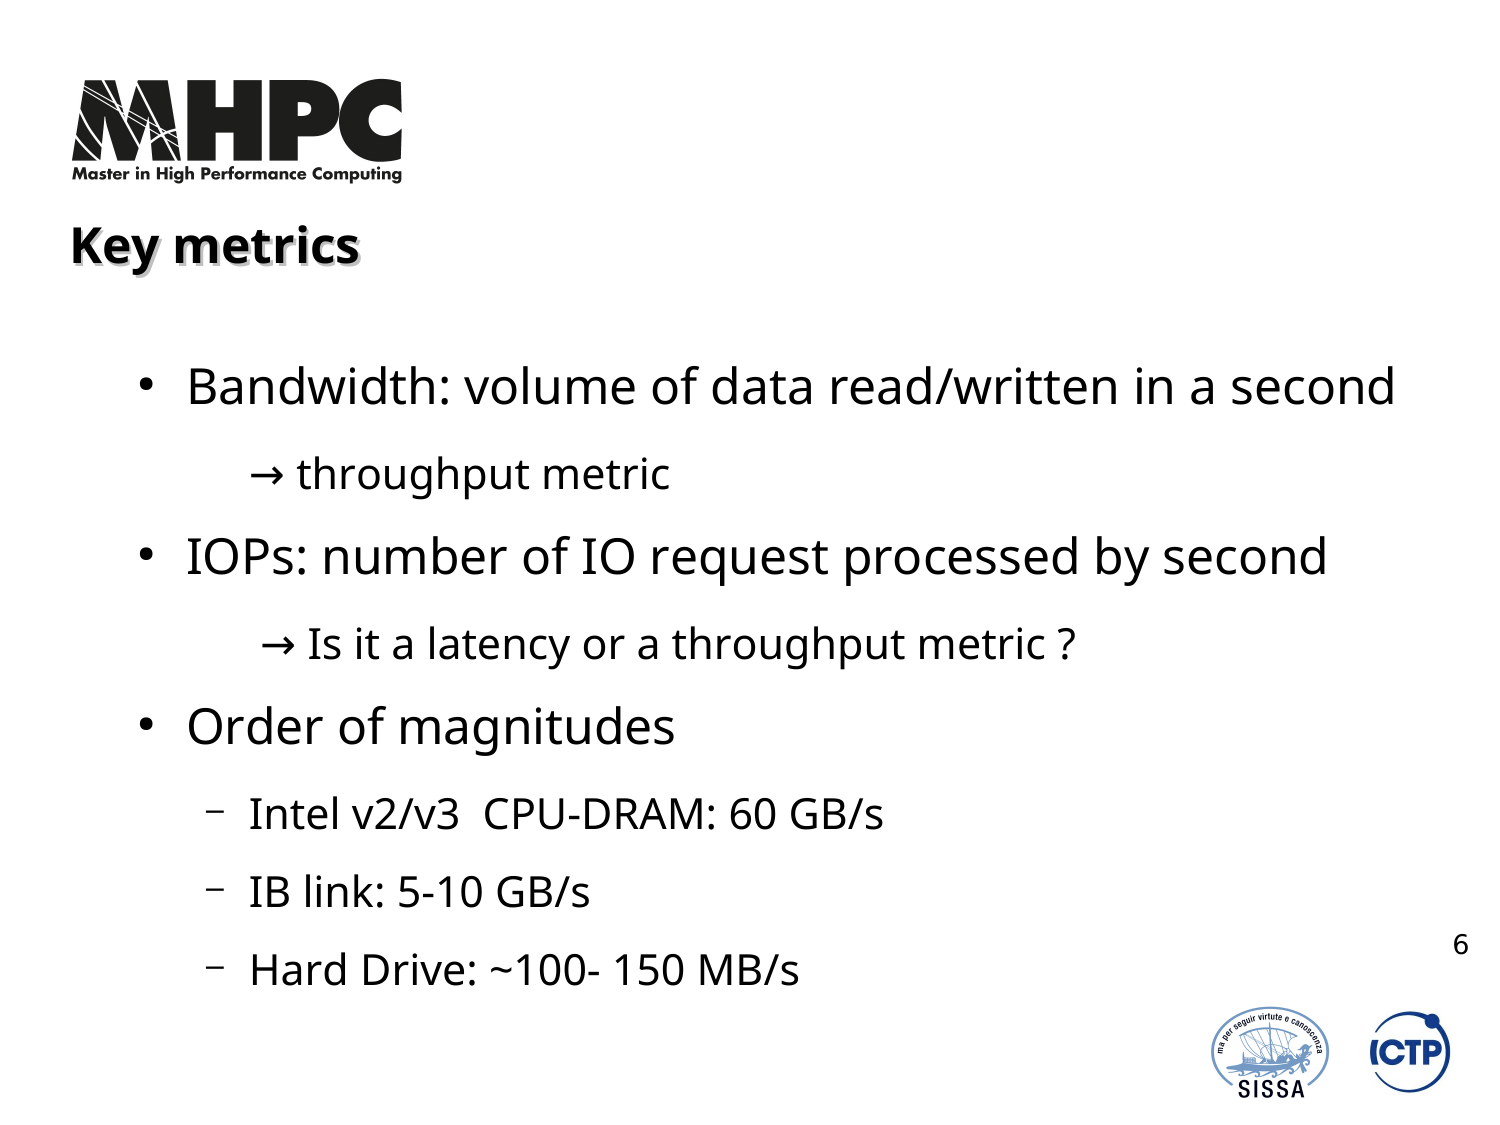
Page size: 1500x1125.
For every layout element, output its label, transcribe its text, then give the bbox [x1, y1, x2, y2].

list Bandwidth: volume of data read/written in a second → throughput metric IOPs: number of IO request processed by second → Is it a latency or a throughput metric ? Order of magnitudes Intel v2/v3 CPU-DRAM: 60 GB/s IB link: 5-10 GB/s Hard Drive: ~100- 150 MB/s [97, 351, 1470, 1005]
picture [13, 10, 1500, 1125]
title Key metrics [69, 149, 1291, 338]
